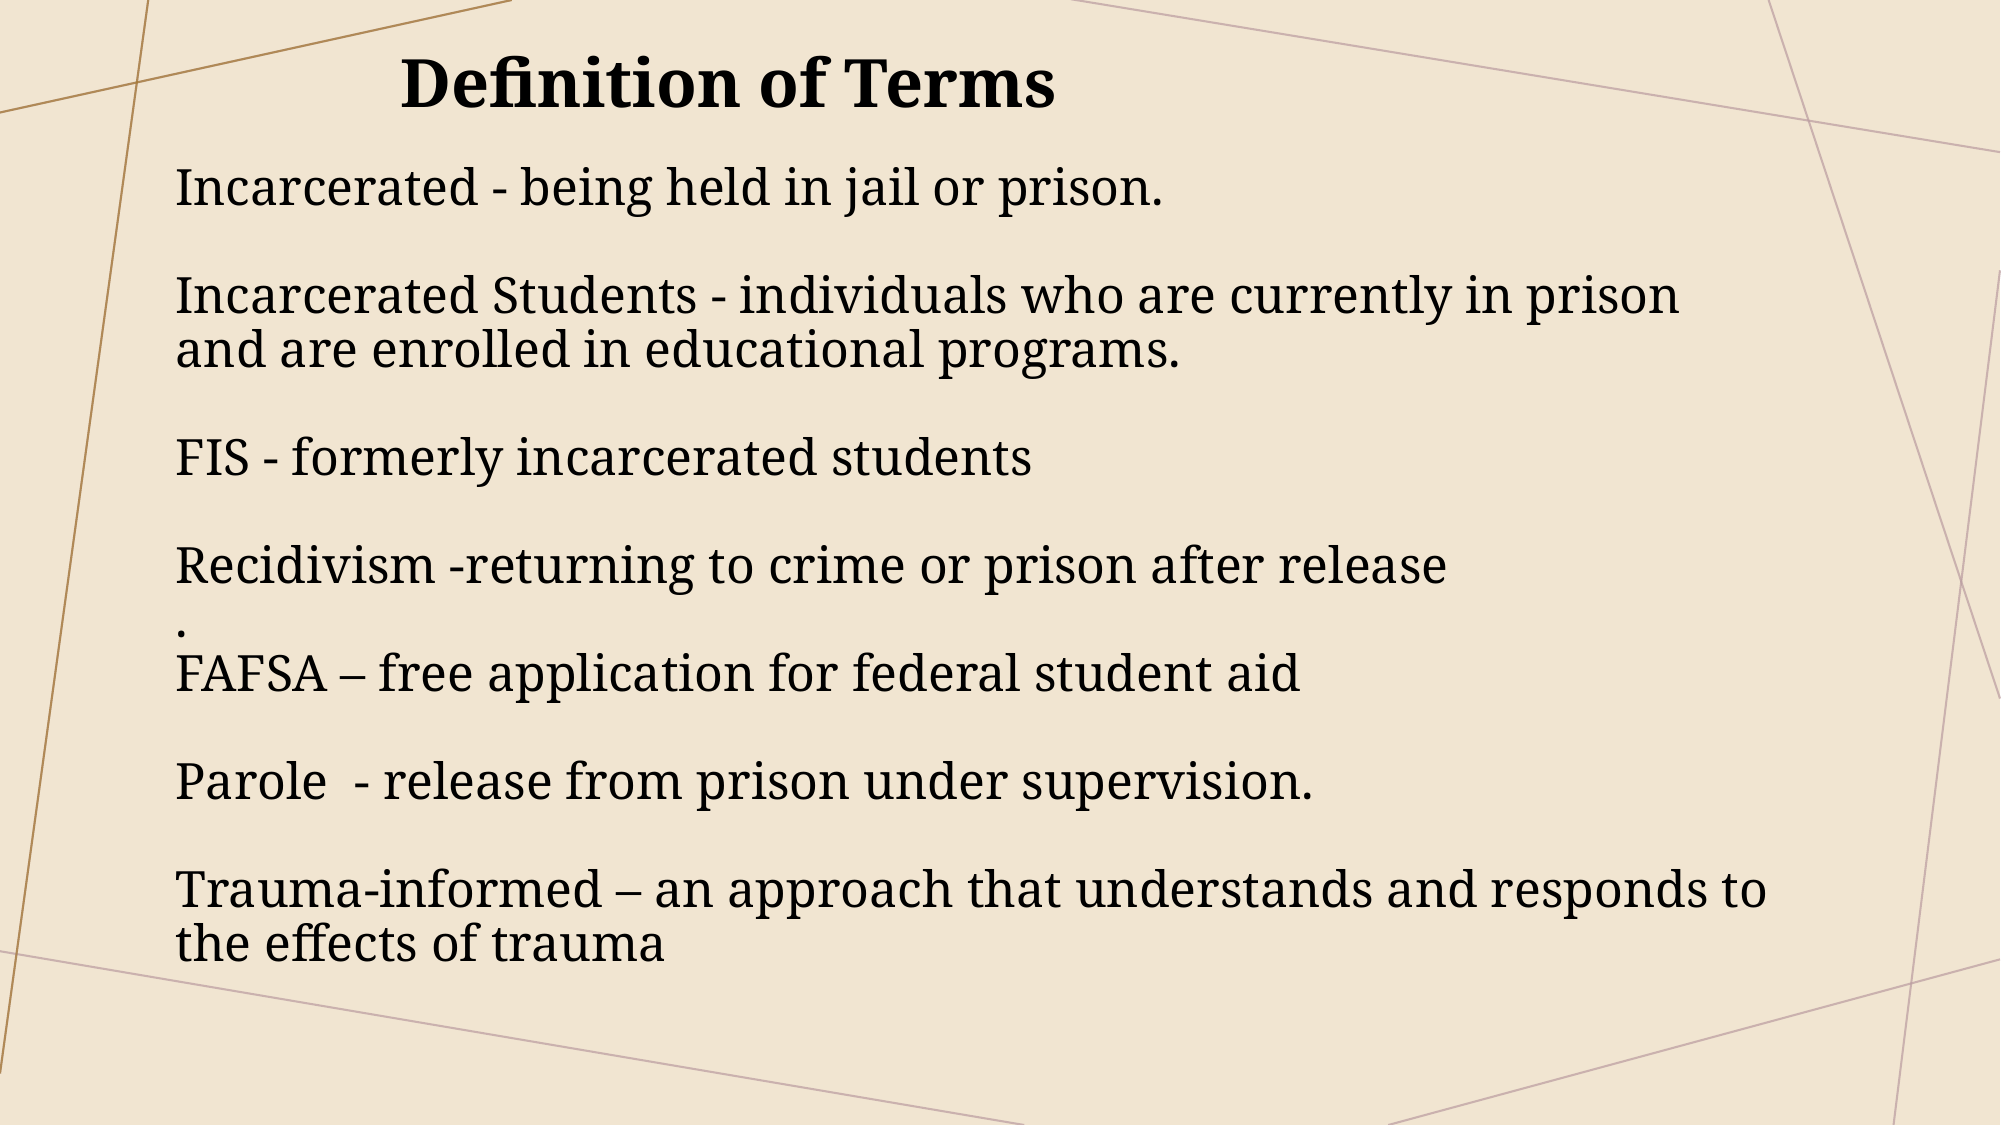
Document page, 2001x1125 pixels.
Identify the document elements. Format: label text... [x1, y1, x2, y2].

title Definition of Terms Incarcerated - being held in jail or prison. Incarcerated Students - individuals who are currently in prison and are enrolled in educational programs. FIS - formerly incarcerated students Recidivism -returning to crime or prison after release . FAFSA – free application for federal student aid Parole - release from prison under supervision. Trauma-informed – an approach that understands and responds to the effects of trauma [160, 10, 1799, 1061]
